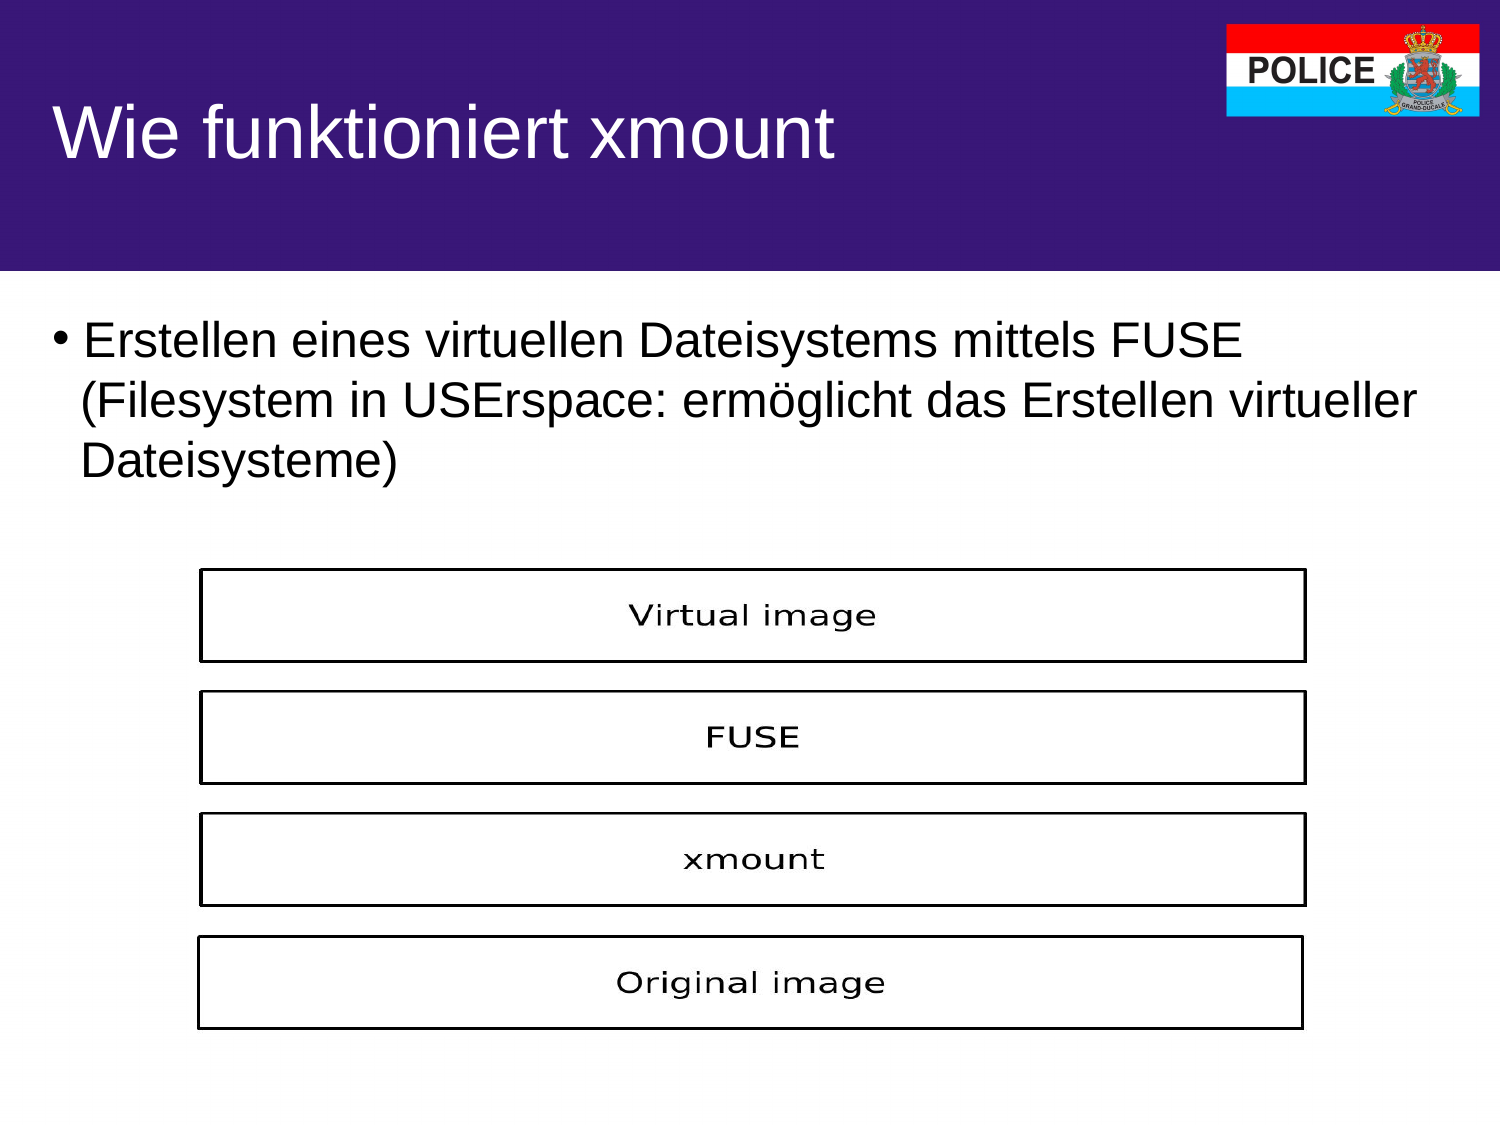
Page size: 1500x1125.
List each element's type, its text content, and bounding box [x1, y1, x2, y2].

text_box Erstellen eines virtuellen Dateisystems mittels FUSE (Filesystem in USErspace: ermöglicht das Erstellen virtueller Dateisysteme) [37, 299, 1463, 495]
title Wie funktioniert xmount [37, 2, 1201, 263]
picture [0, 0, 1500, 1125]
